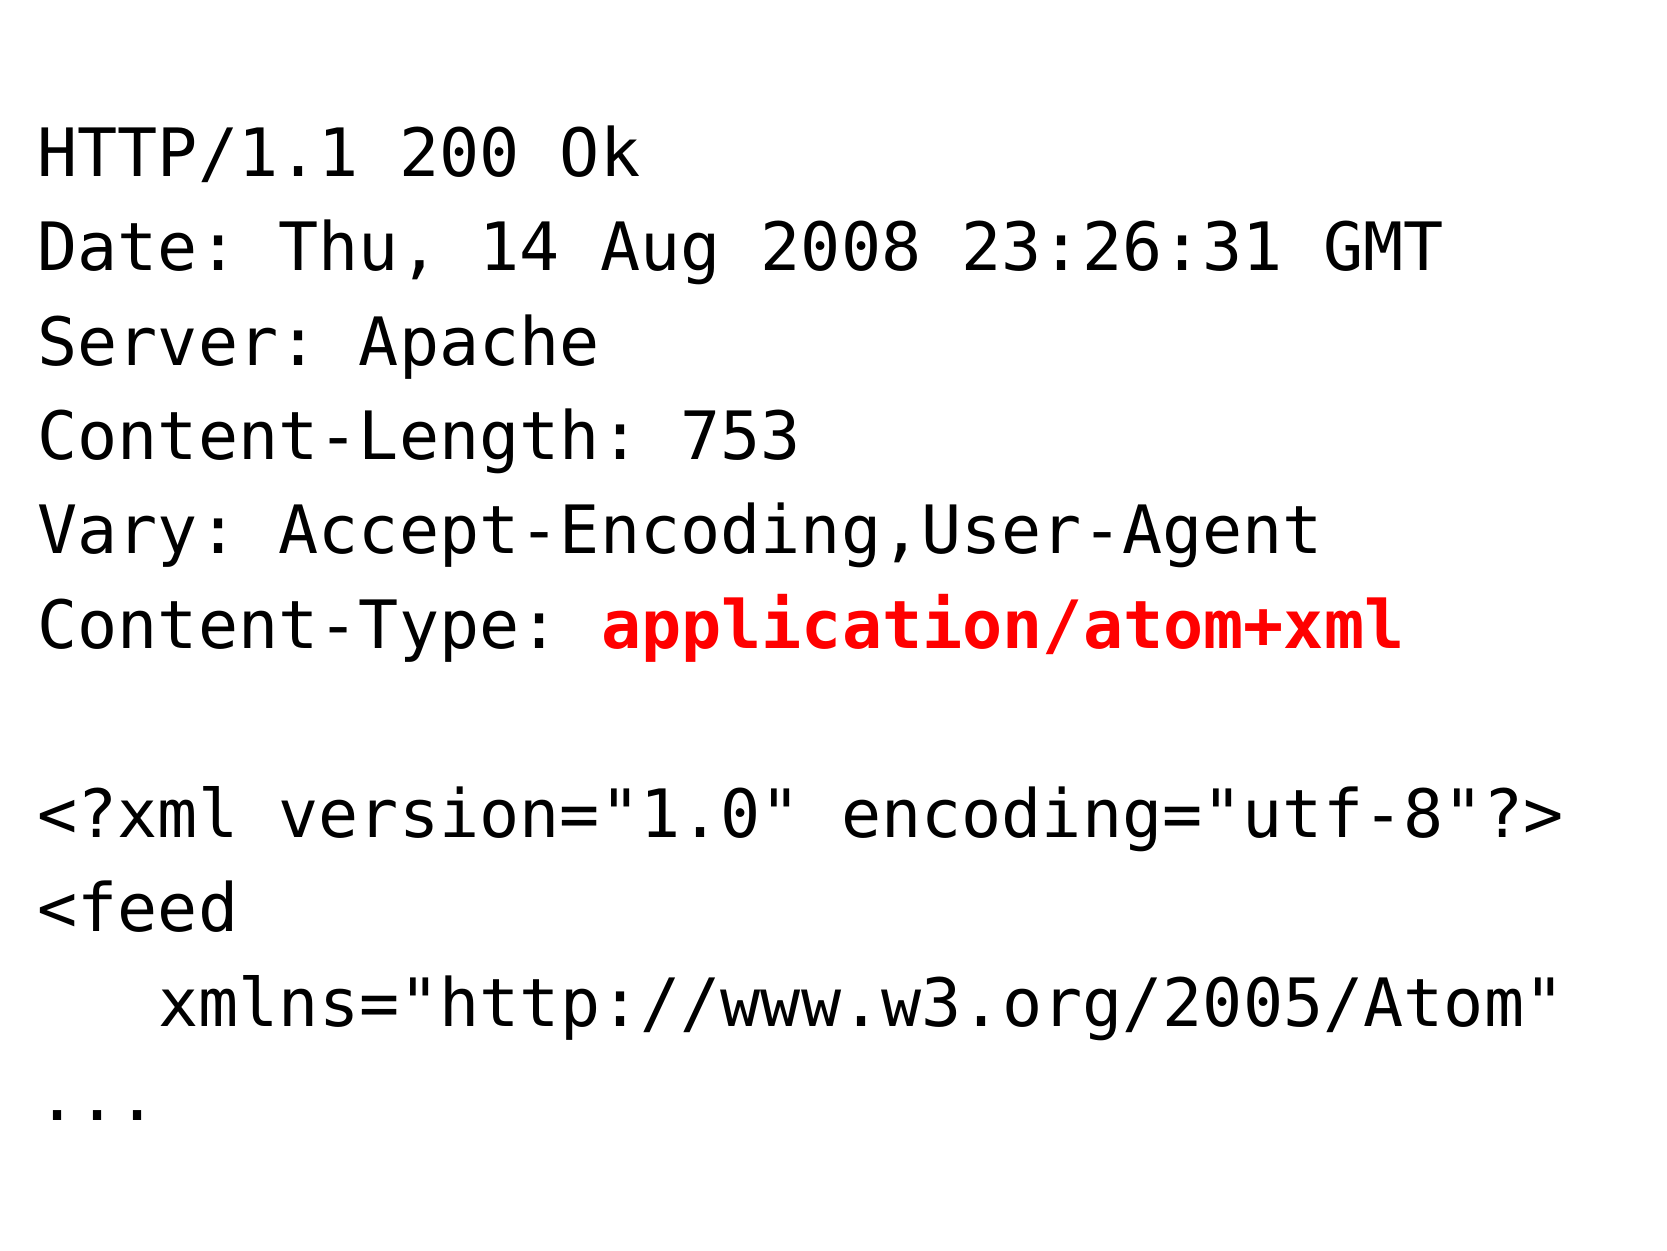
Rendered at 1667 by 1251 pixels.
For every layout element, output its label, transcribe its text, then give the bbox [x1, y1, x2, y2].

subtitle HTTP/1.1 200 Ok Date: Thu, 14 Aug 2008 23:26:31 GMT Server: Apache Content-Length: 753 Vary: Accept-Encoding,User-Agent Content-Type: application/atom+xml <?xml version="1.0" encoding="utf-8"?> <feed xmlns="http://www.w3.org/2005/Atom" ... [37, 114, 1651, 1137]
